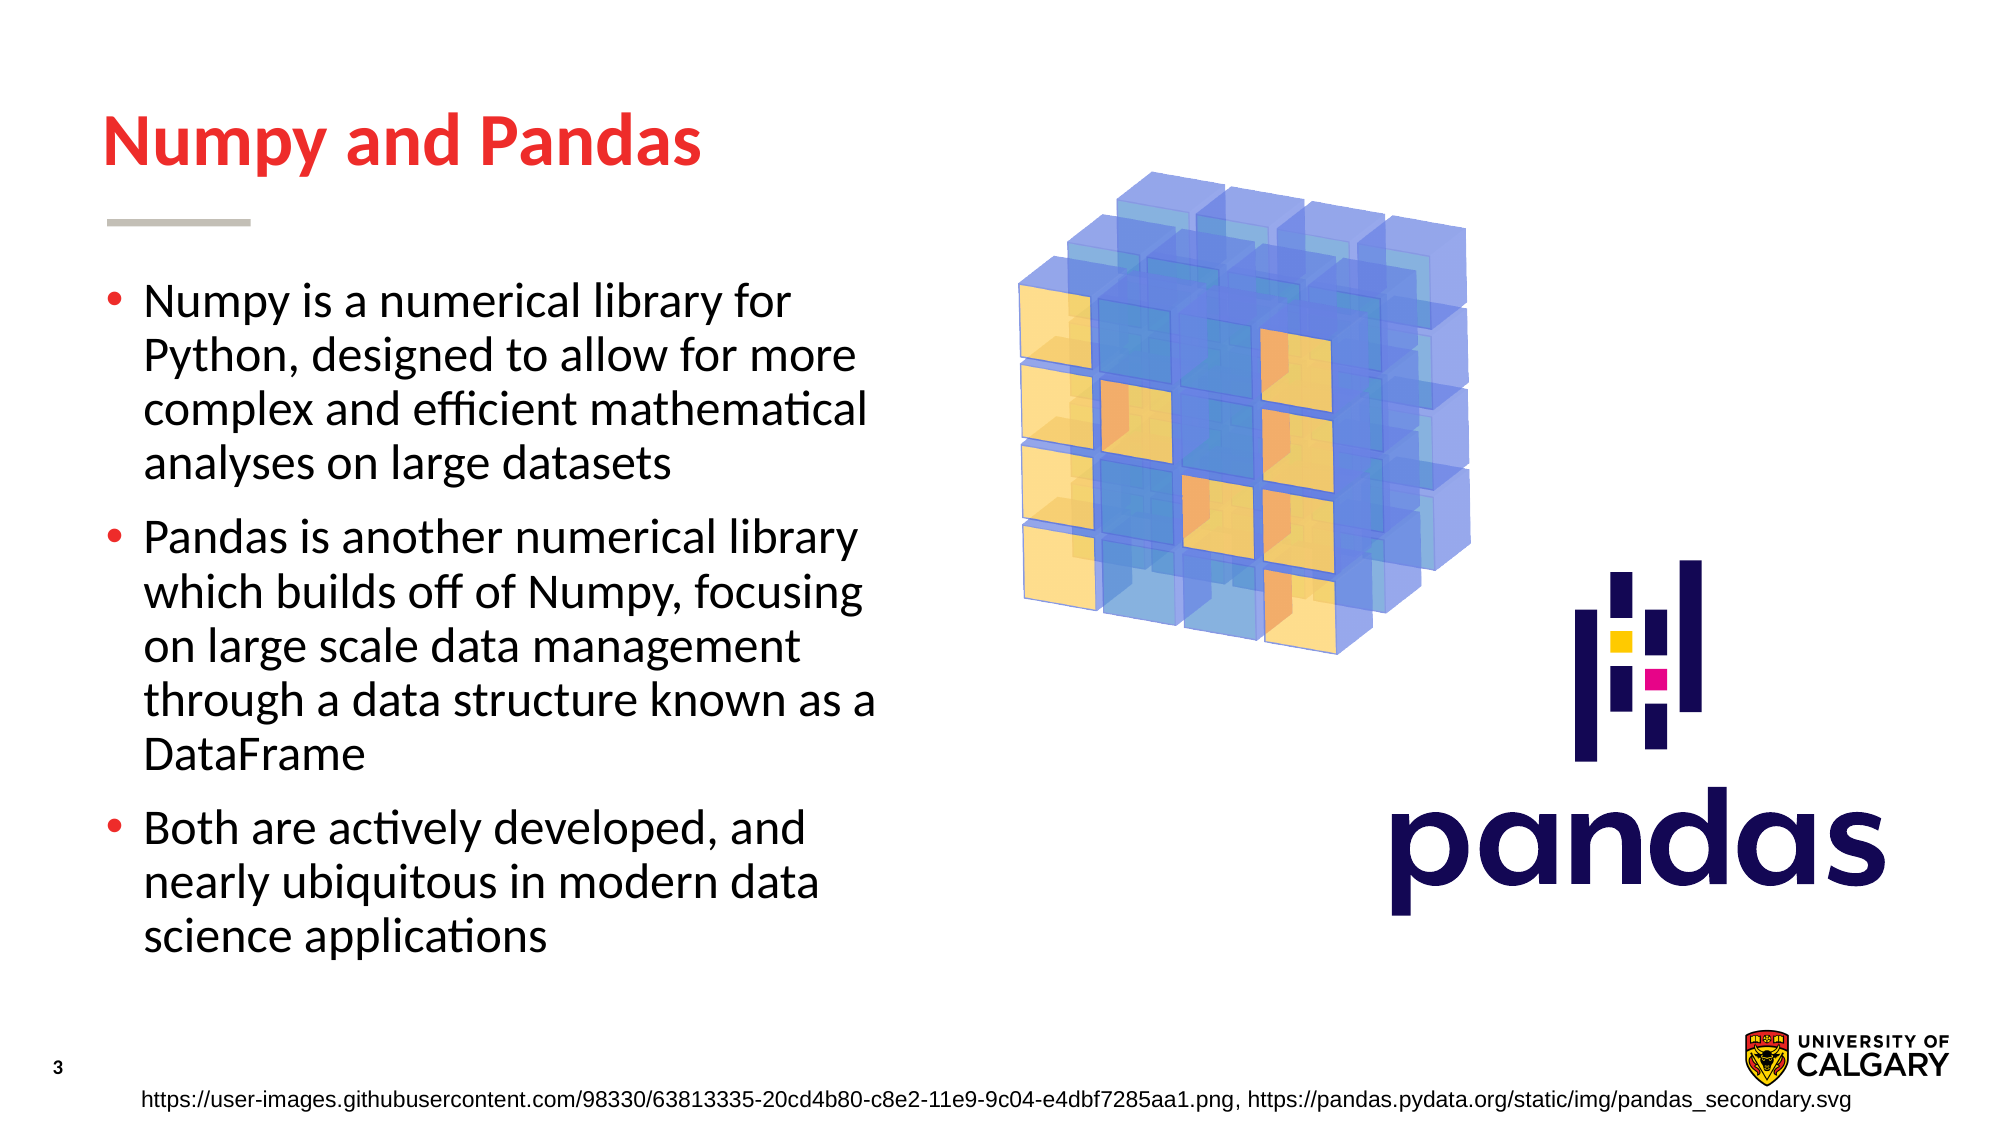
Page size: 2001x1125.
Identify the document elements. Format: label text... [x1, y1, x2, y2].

title Numpy and Pandas [87, 60, 1774, 222]
picture [1018, 171, 1943, 954]
list Numpy is a numerical library for Python, designed to allow for more complex and efficient mathematical analyses on large datasets Pandas is another numerical library which builds off of Numpy, focusing on large scale data management through a data structure known as a DataFrame Both are actively developed, and nearly ubiquitous in modern data science applications [91, 266, 931, 981]
picture [1722, 1012, 1972, 1077]
text_box https://user-images.githubusercontent.com/98330/63813335-20cd4b80-c8e2-11e9-9c04-e4dbf7285aa1.png, https://pandas.pydata.org/static/img/pandas_secondary.svg [0, 1077, 2000, 1119]
